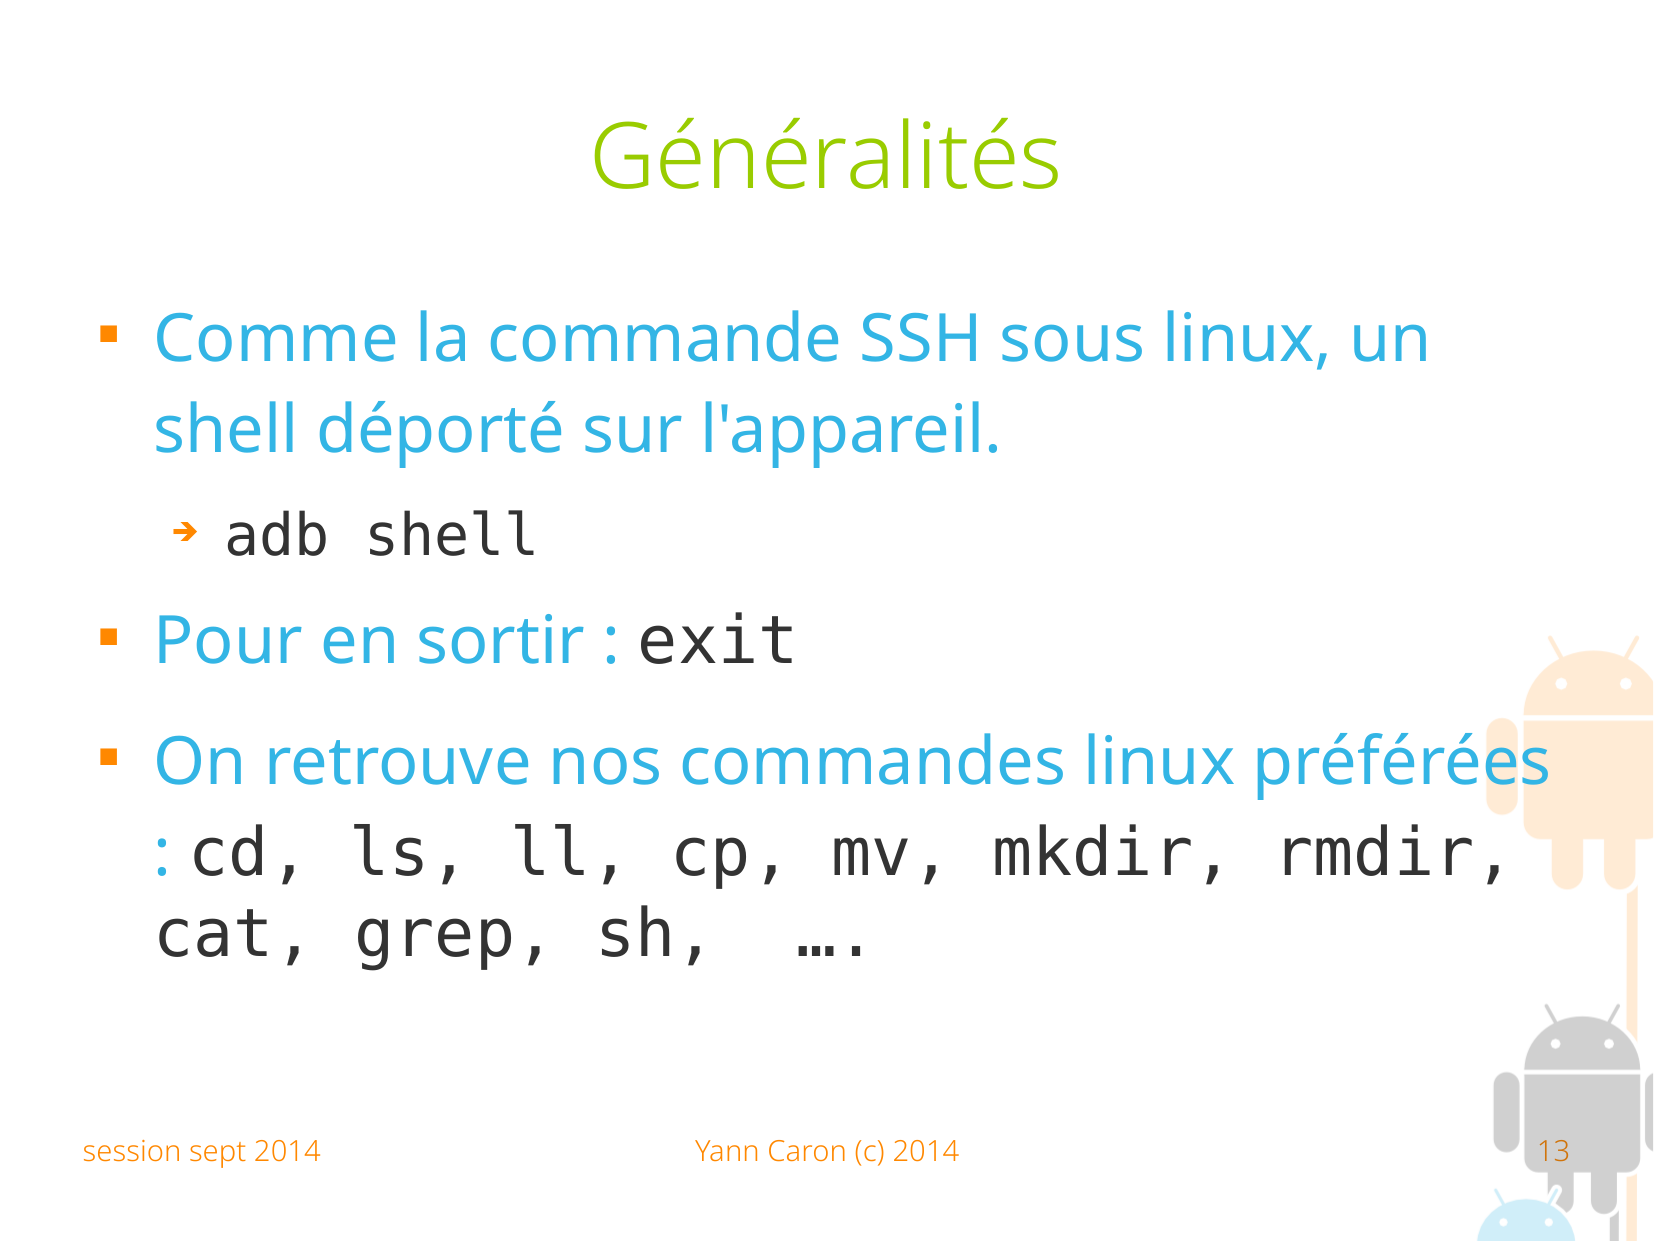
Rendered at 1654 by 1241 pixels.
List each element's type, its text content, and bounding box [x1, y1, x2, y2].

title Généralités [82, 49, 1571, 257]
picture [240, 423, 1654, 1241]
list Comme la commande SSH sous linux, un shell déporté sur l'appareil. adb shell Pour en sortir : exit On retrouve nos commandes linux préférées : cd, ls, ll, cp, mv, mkdir, rmdir, cat, grep, sh, …. [82, 290, 1571, 1010]
